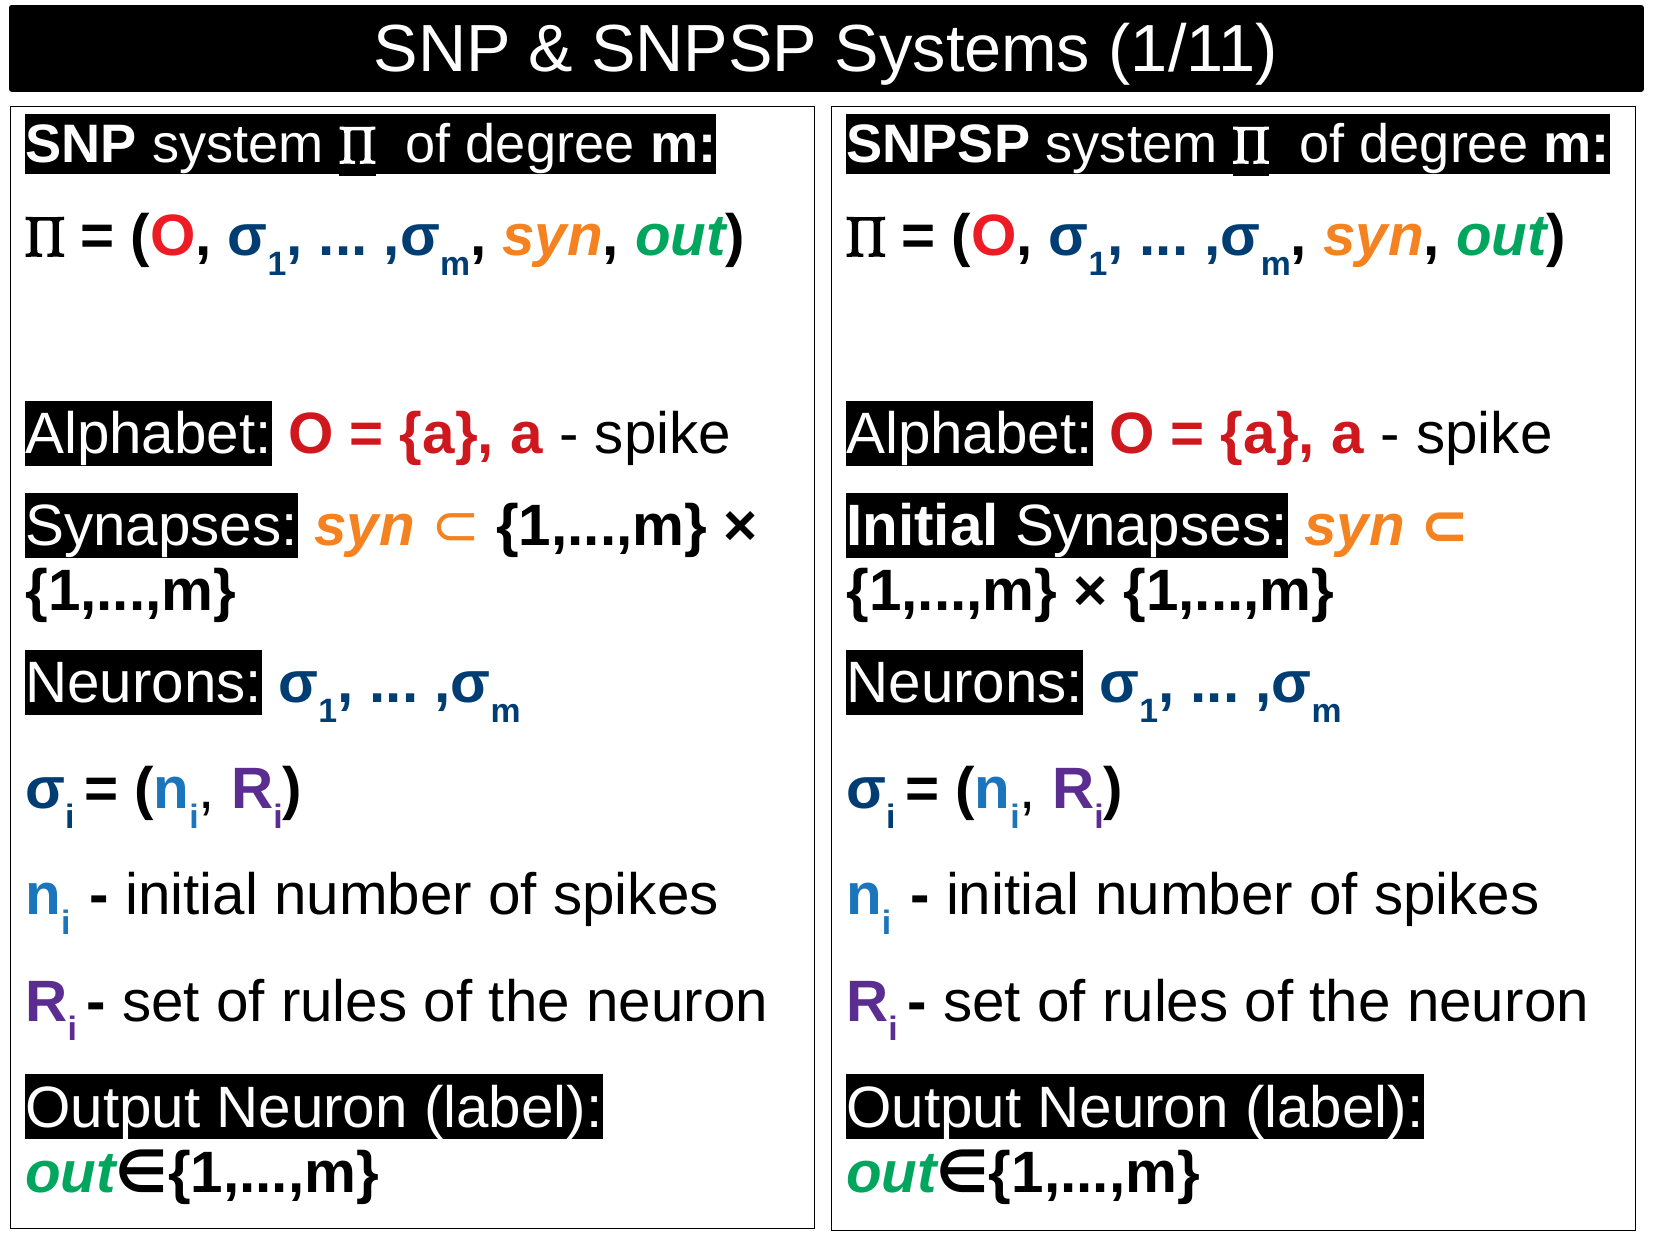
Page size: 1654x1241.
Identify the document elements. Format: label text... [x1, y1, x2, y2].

text_box SNP system Π of degree m: Π = (O, σ1, ... ,σm, syn, out) Alphabet: O = {a}, a - spike Synapses: syn ⊂ {1,...,m} × {1,...,m} Neurons: σ1, ... ,σm σi = (ni, Ri) ni - initial number of spikes Ri - set of rules of the neuron Output Neuron (label): out∈{1,...,m} [10, 106, 815, 1229]
title SNP & SNPSP Systems (1/11) [11, 7, 1642, 89]
text_box SNPSP system Π of degree m: Π = (O, σ1, ... ,σm, syn, out) Alphabet: O = {a}, a - spike Initial Synapses: syn ⊂ {1,...,m} × {1,...,m} Neurons: σ1, ... ,σm σi = (ni, Ri) ni - initial number of spikes Ri - set of rules of the neuron Output Neuron (label): out∈{1,...,m} [831, 106, 1636, 1231]
